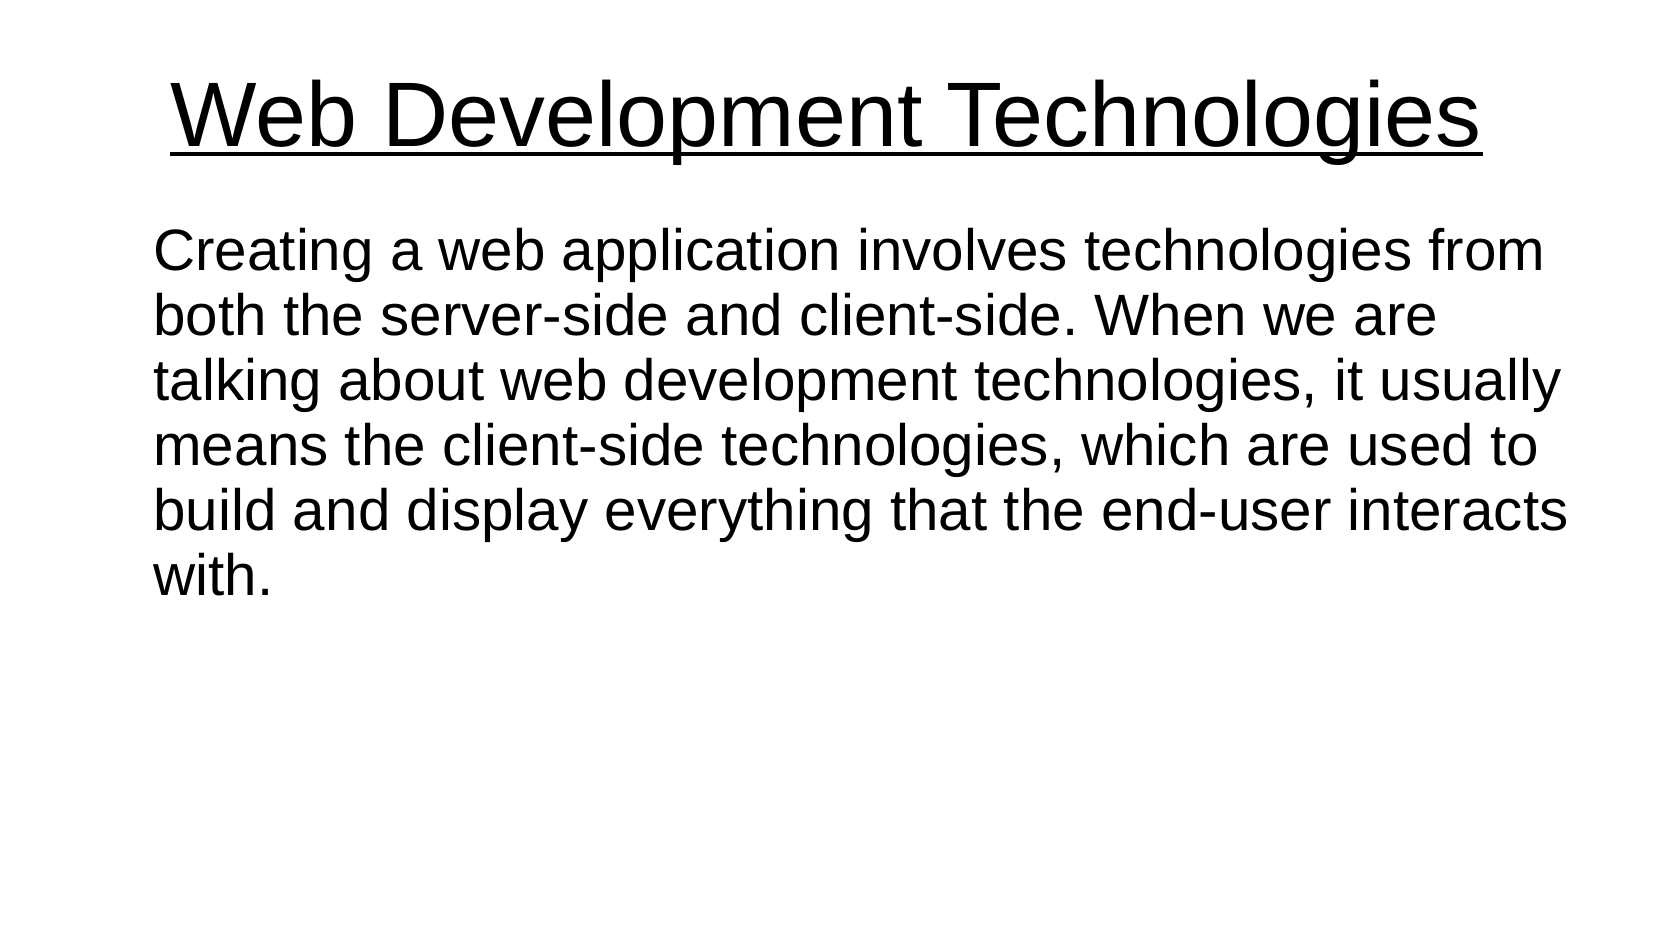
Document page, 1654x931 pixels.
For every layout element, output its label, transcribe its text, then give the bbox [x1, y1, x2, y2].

list Creating a web application involves technologies from both the server-side and client-side. When we are talking about web development technologies, it usually means the client-side technologies, which are used to build and display everything that the end-user interacts with. [82, 217, 1571, 758]
title Web Development Technologies [82, 37, 1571, 193]
